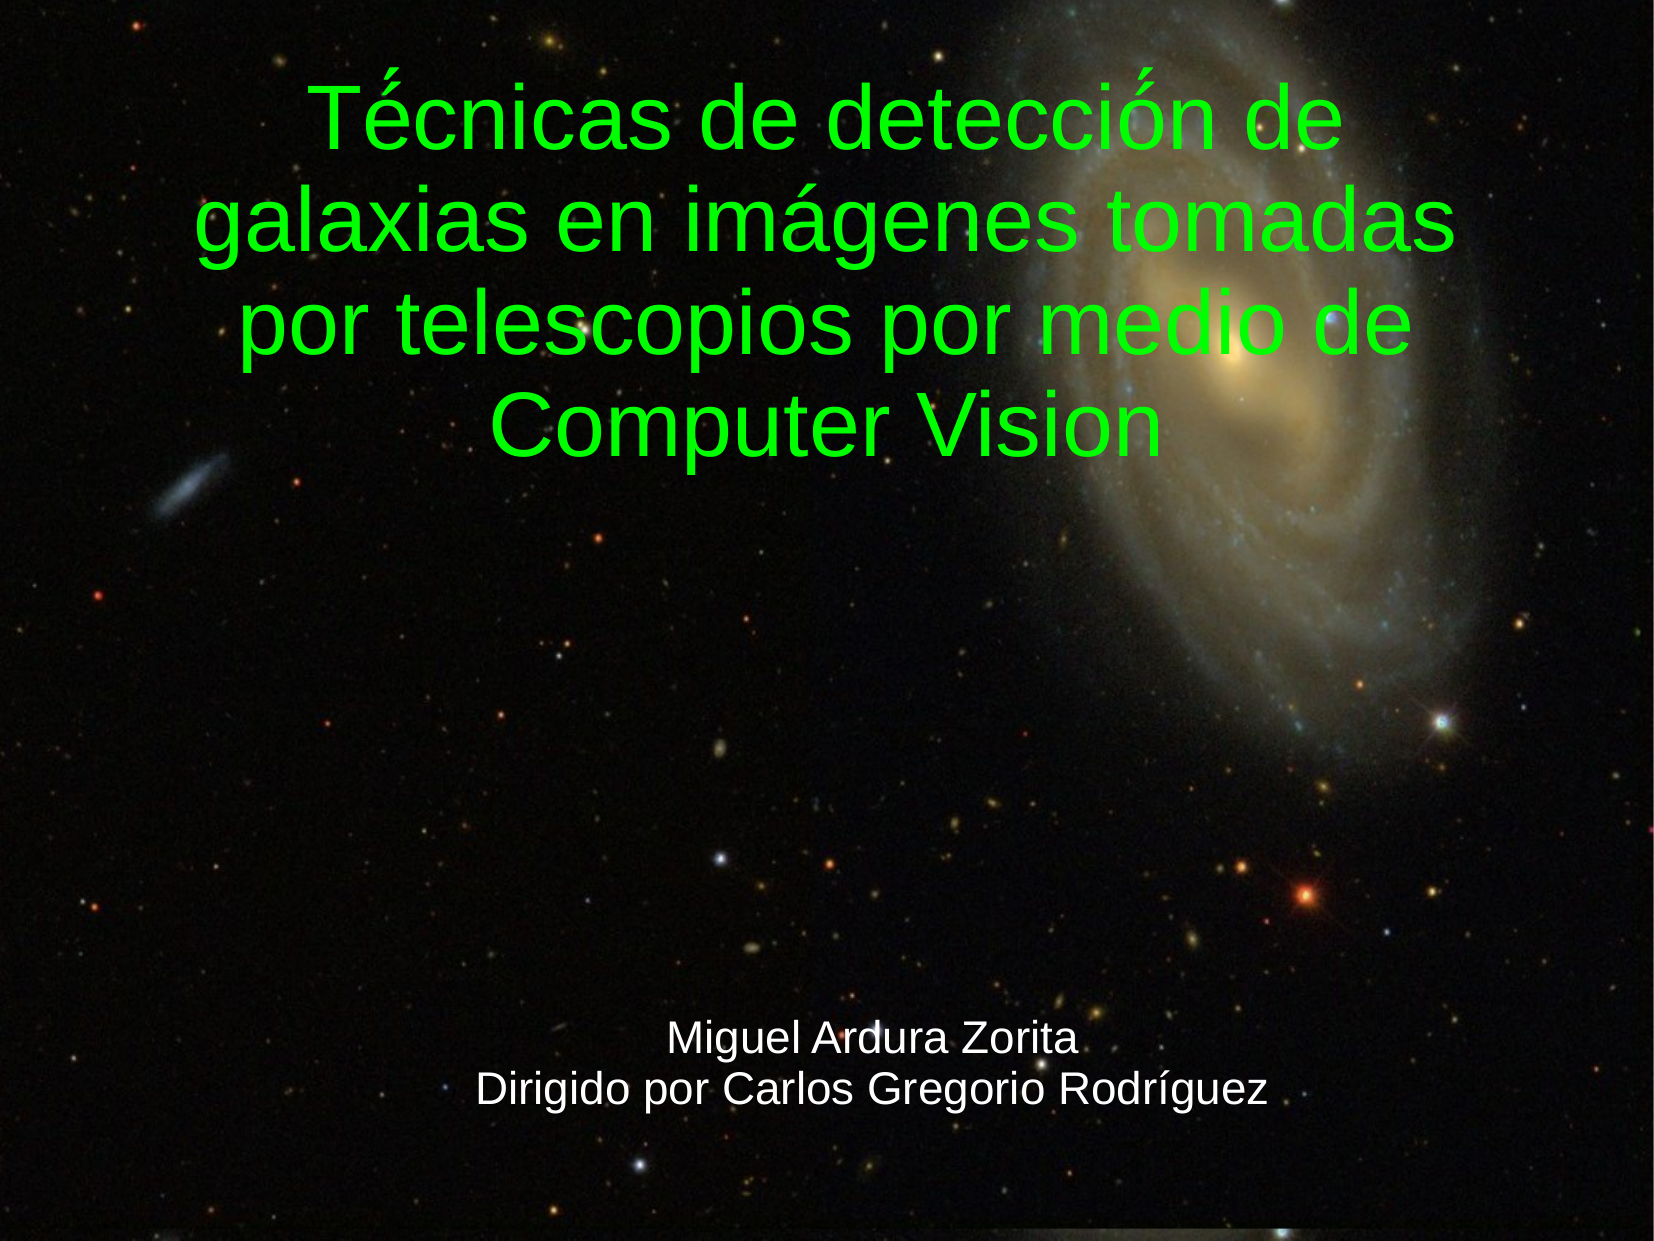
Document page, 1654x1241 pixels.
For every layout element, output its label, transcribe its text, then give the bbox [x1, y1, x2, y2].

subtitle Miguel Ardura Zorita Dirigido por Carlos Gregorio Rodríguez [103, 909, 1642, 1217]
picture [0, 0, 1654, 1241]
title Té́cnicas de detecció́n de galaxias en imágenes tomadas por telescopios por medio de Computer Vision [82, 66, 1571, 579]
